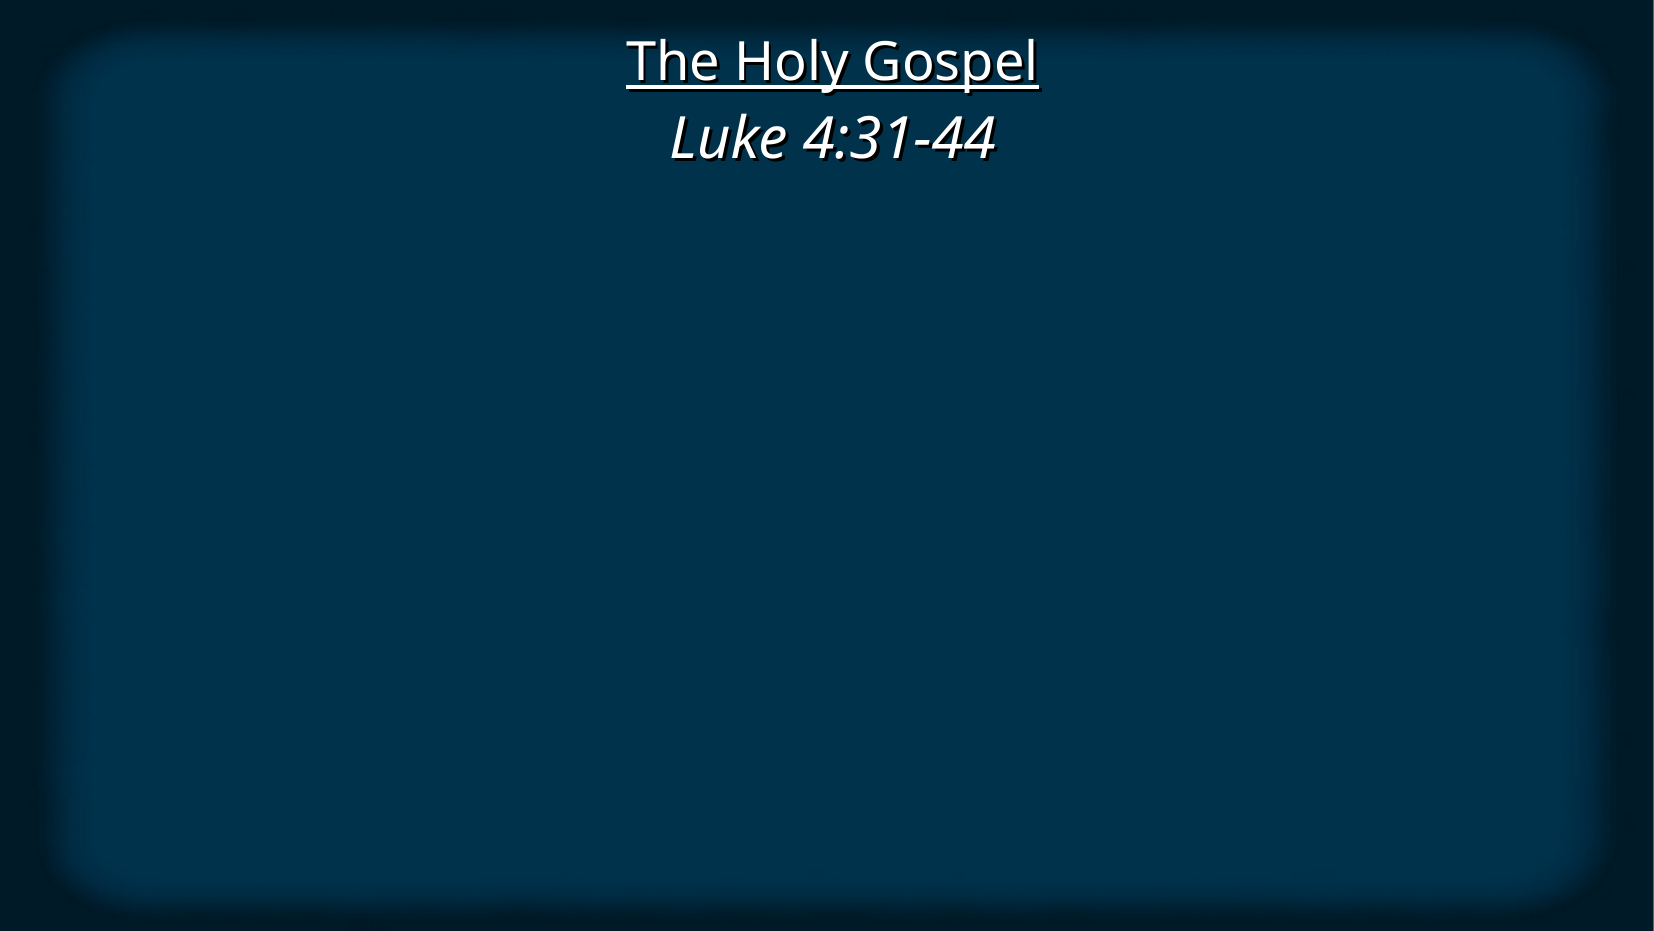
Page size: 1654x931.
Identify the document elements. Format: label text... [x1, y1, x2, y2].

picture [0, 0, 1654, 931]
text_box The Holy Gospel Luke 4:31-44 [90, 15, 1576, 179]
